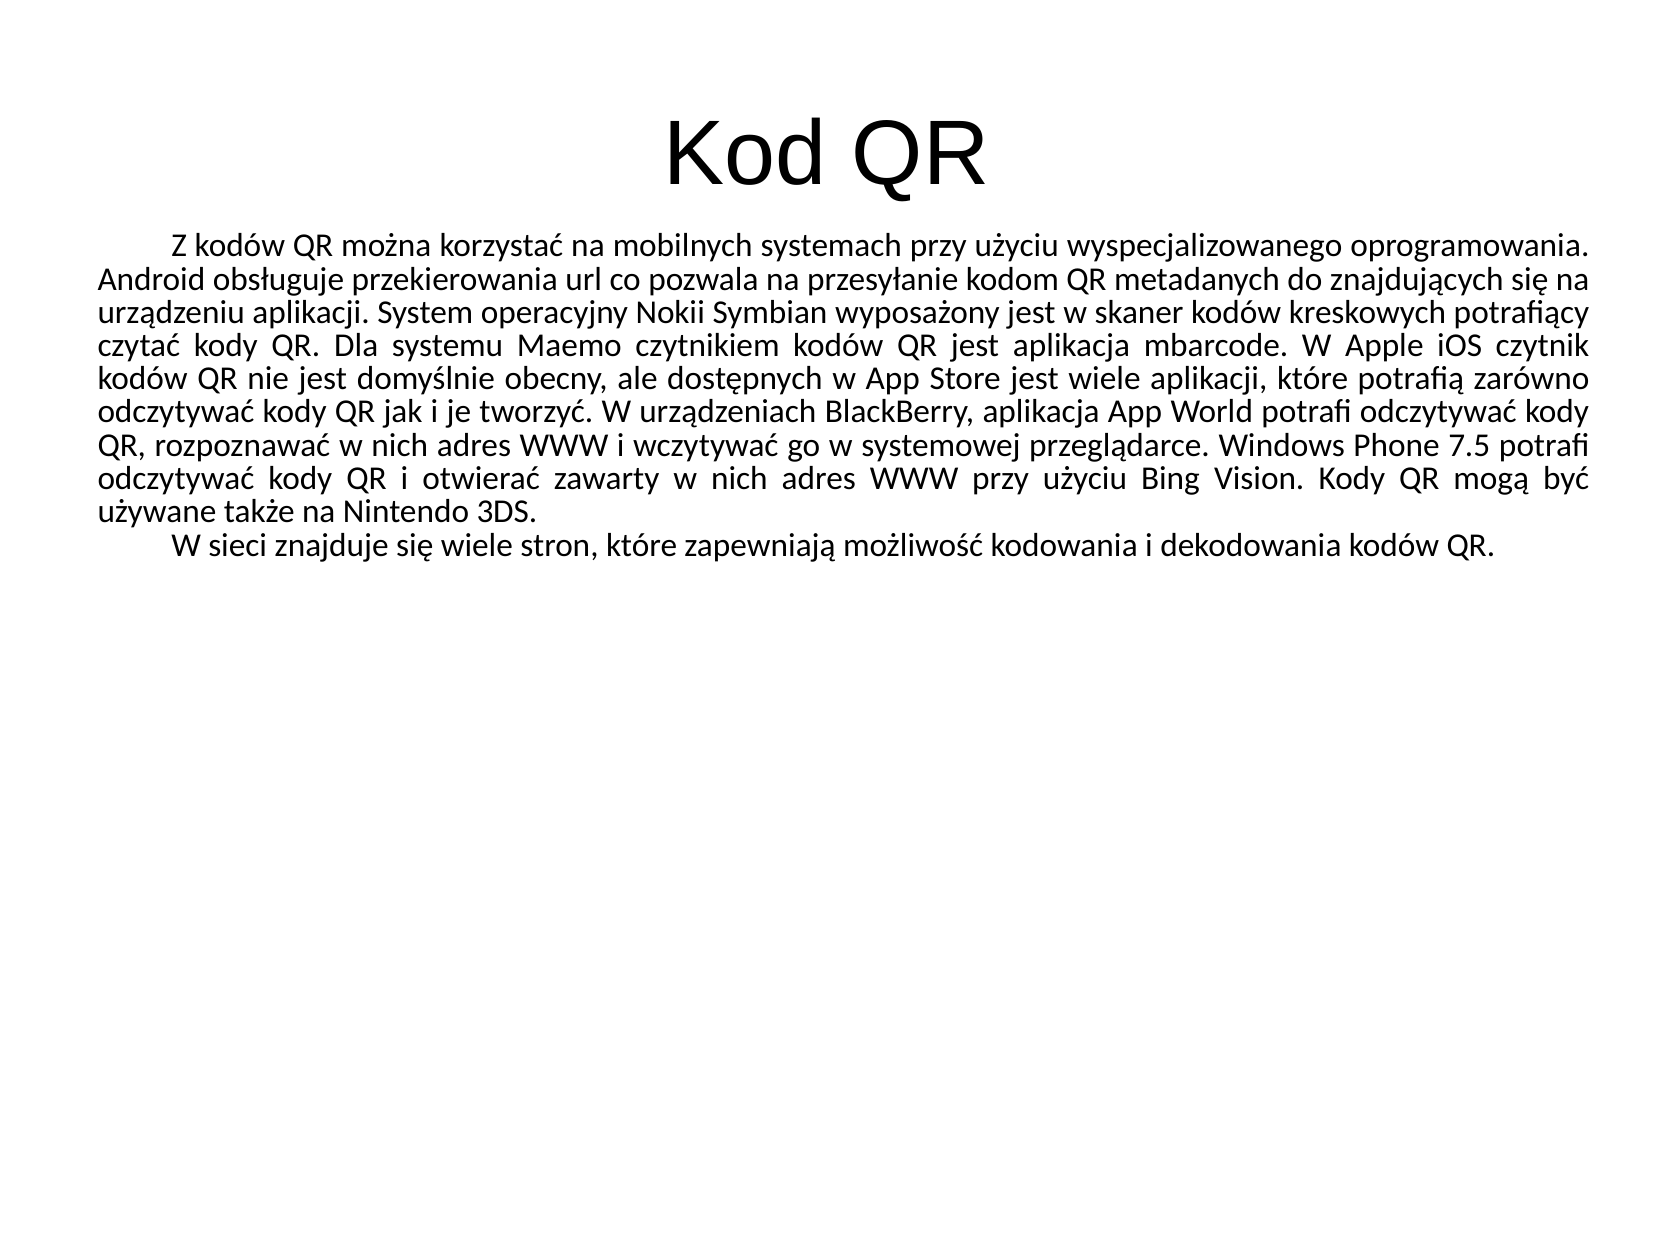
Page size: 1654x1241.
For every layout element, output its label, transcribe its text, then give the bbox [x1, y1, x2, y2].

title Kod QR [82, 49, 1571, 224]
text_box Z kodów QR można korzystać na mobilnych systemach przy użyciu wyspecjalizowanego oprogramowania. Android obsługuje przekierowania url co pozwala na przesyłanie kodom QR metadanych do znajdujących się na urządzeniu aplikacji. System operacyjny Nokii Symbian wyposażony jest w skaner kodów kreskowych potrafiący czytać kody QR. Dla systemu Maemo czytnikiem kodów QR jest aplikacja mbarcode. W Apple iOS czytnik kodów QR nie jest domyślnie obecny, ale dostępnych w App Store jest wiele aplikacji, które potrafią zarówno odczytywać kody QR jak i je tworzyć. W urządzeniach BlackBerry, aplikacja App World potrafi odczytywać kody QR, rozpoznawać w nich adres WWW i wczytywać go w systemowej przeglądarce. Windows Phone 7.5 potrafi odczytywać kody QR i otwierać zawarty w nich adres WWW przy użyciu Bing Vision. Kody QR mogą być używane także na Nintendo 3DS. W sieci znajduje się wiele stron, które zapewniają możliwość kodowania i dekodowania kodów QR. [82, 224, 1607, 721]
